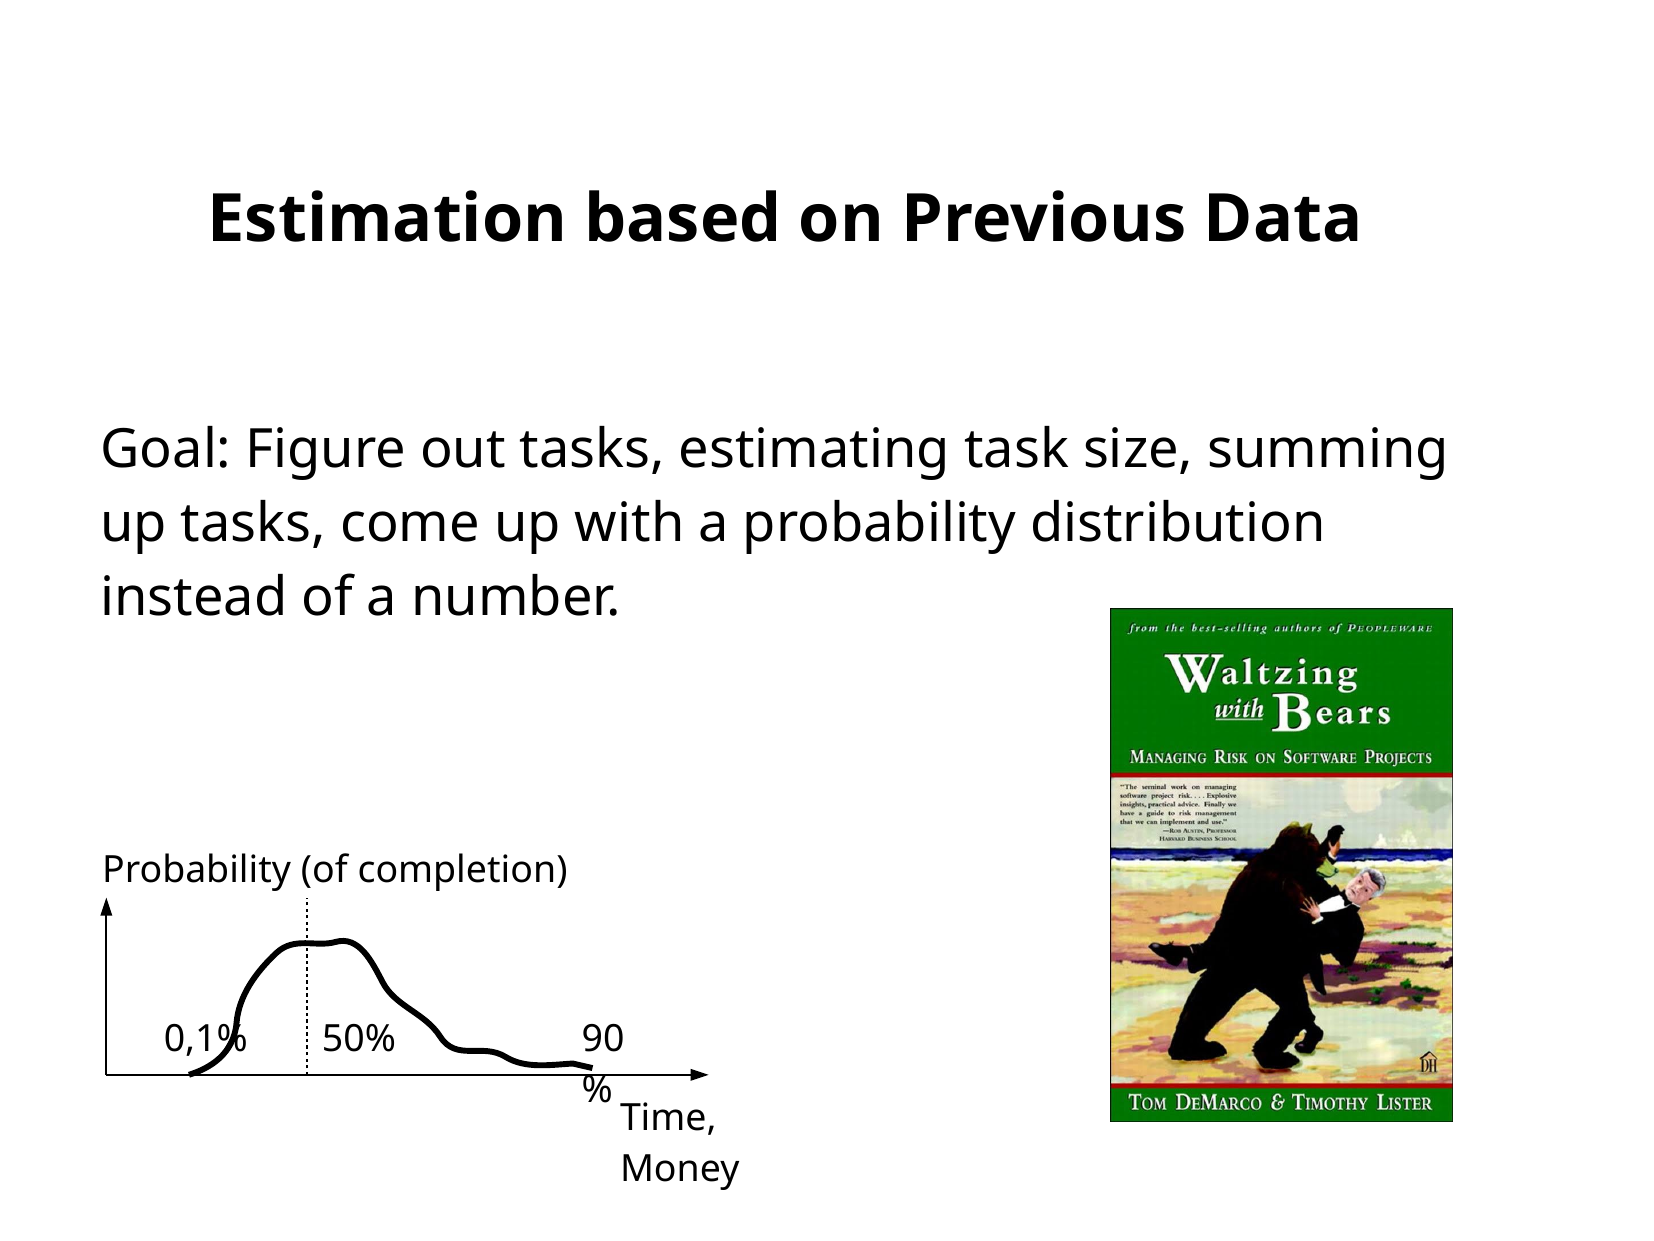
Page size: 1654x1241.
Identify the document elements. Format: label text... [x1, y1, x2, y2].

text_box Time, Money [605, 1083, 780, 1146]
picture [1110, 608, 1453, 1123]
text_box Probability (of completion) [87, 835, 438, 898]
text_box 50% [307, 1003, 384, 1067]
text_box 0,1% [148, 1003, 225, 1067]
text_box Goal: Figure out tasks, estimating task size, summing up tasks, come up with a probability distribution instead of a number. [94, 227, 1477, 945]
text_box 90% [566, 1003, 645, 1067]
title Estimation based on Previous Data [82, 89, 1489, 343]
